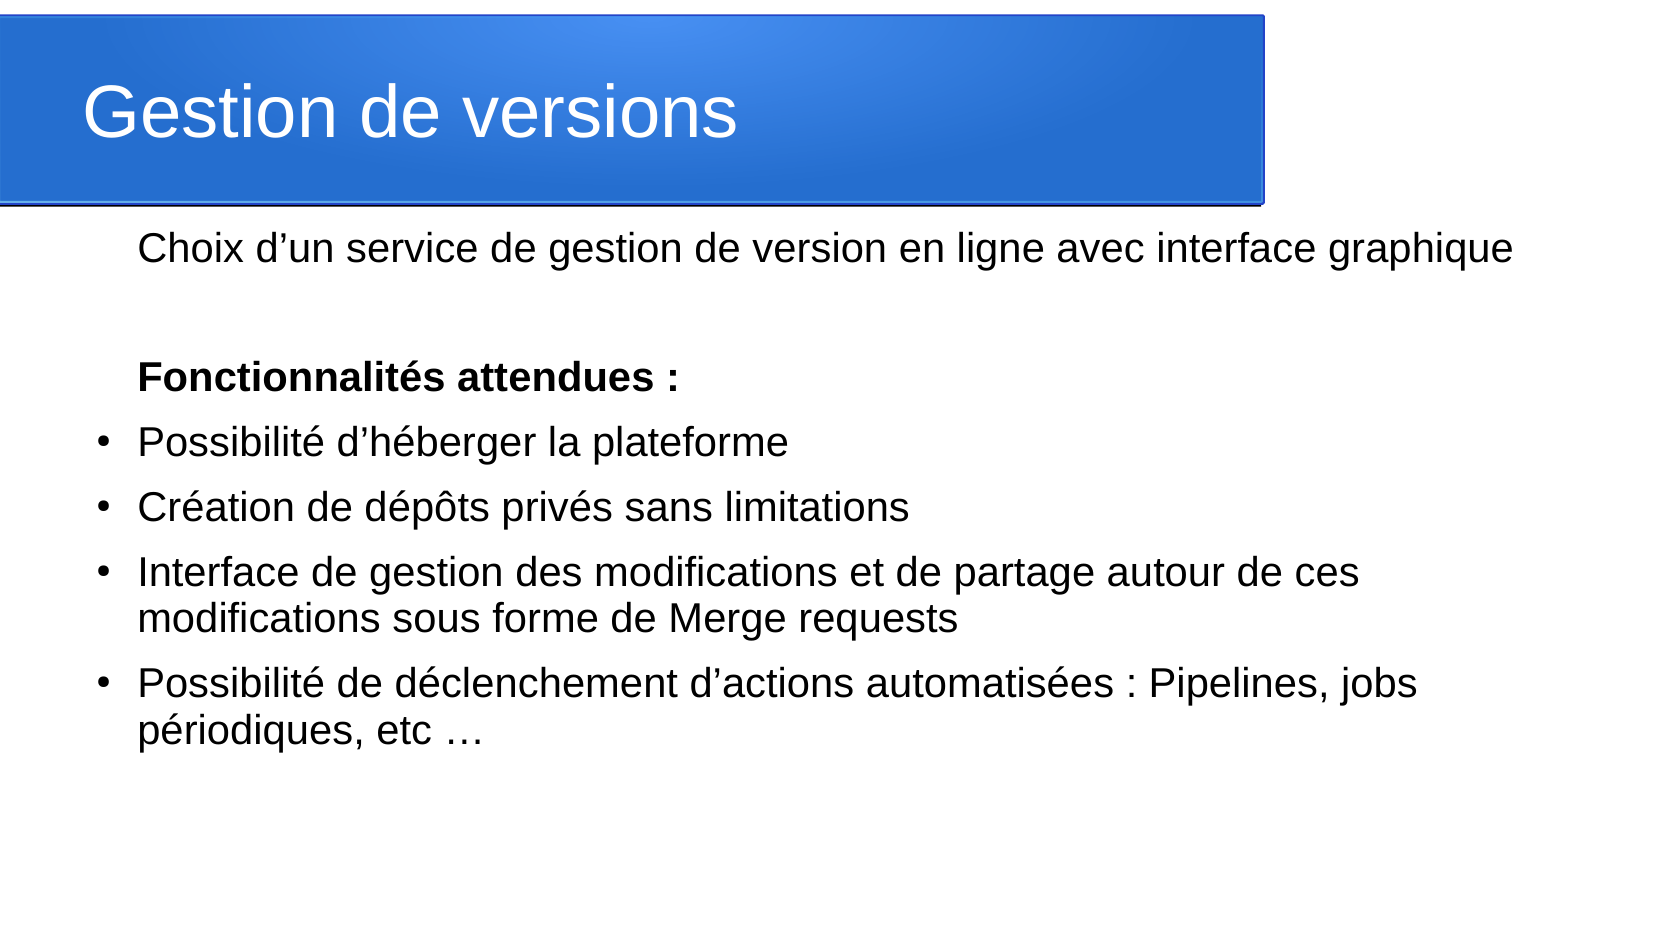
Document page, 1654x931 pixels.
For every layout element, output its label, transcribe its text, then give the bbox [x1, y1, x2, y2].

title Gestion de versions [82, 35, 1235, 189]
list Choix d’un service de gestion de version en ligne avec interface graphique Fonctionnalités attendues : Possibilité d’héberger la plateforme Création de dépôts privés sans limitations Interface de gestion des modifications et de partage autour de ces modifications sous forme de Merge requests Possibilité de déclenchement d’actions automatisées : Pipelines, jobs périodiques, etc … [82, 224, 1571, 764]
